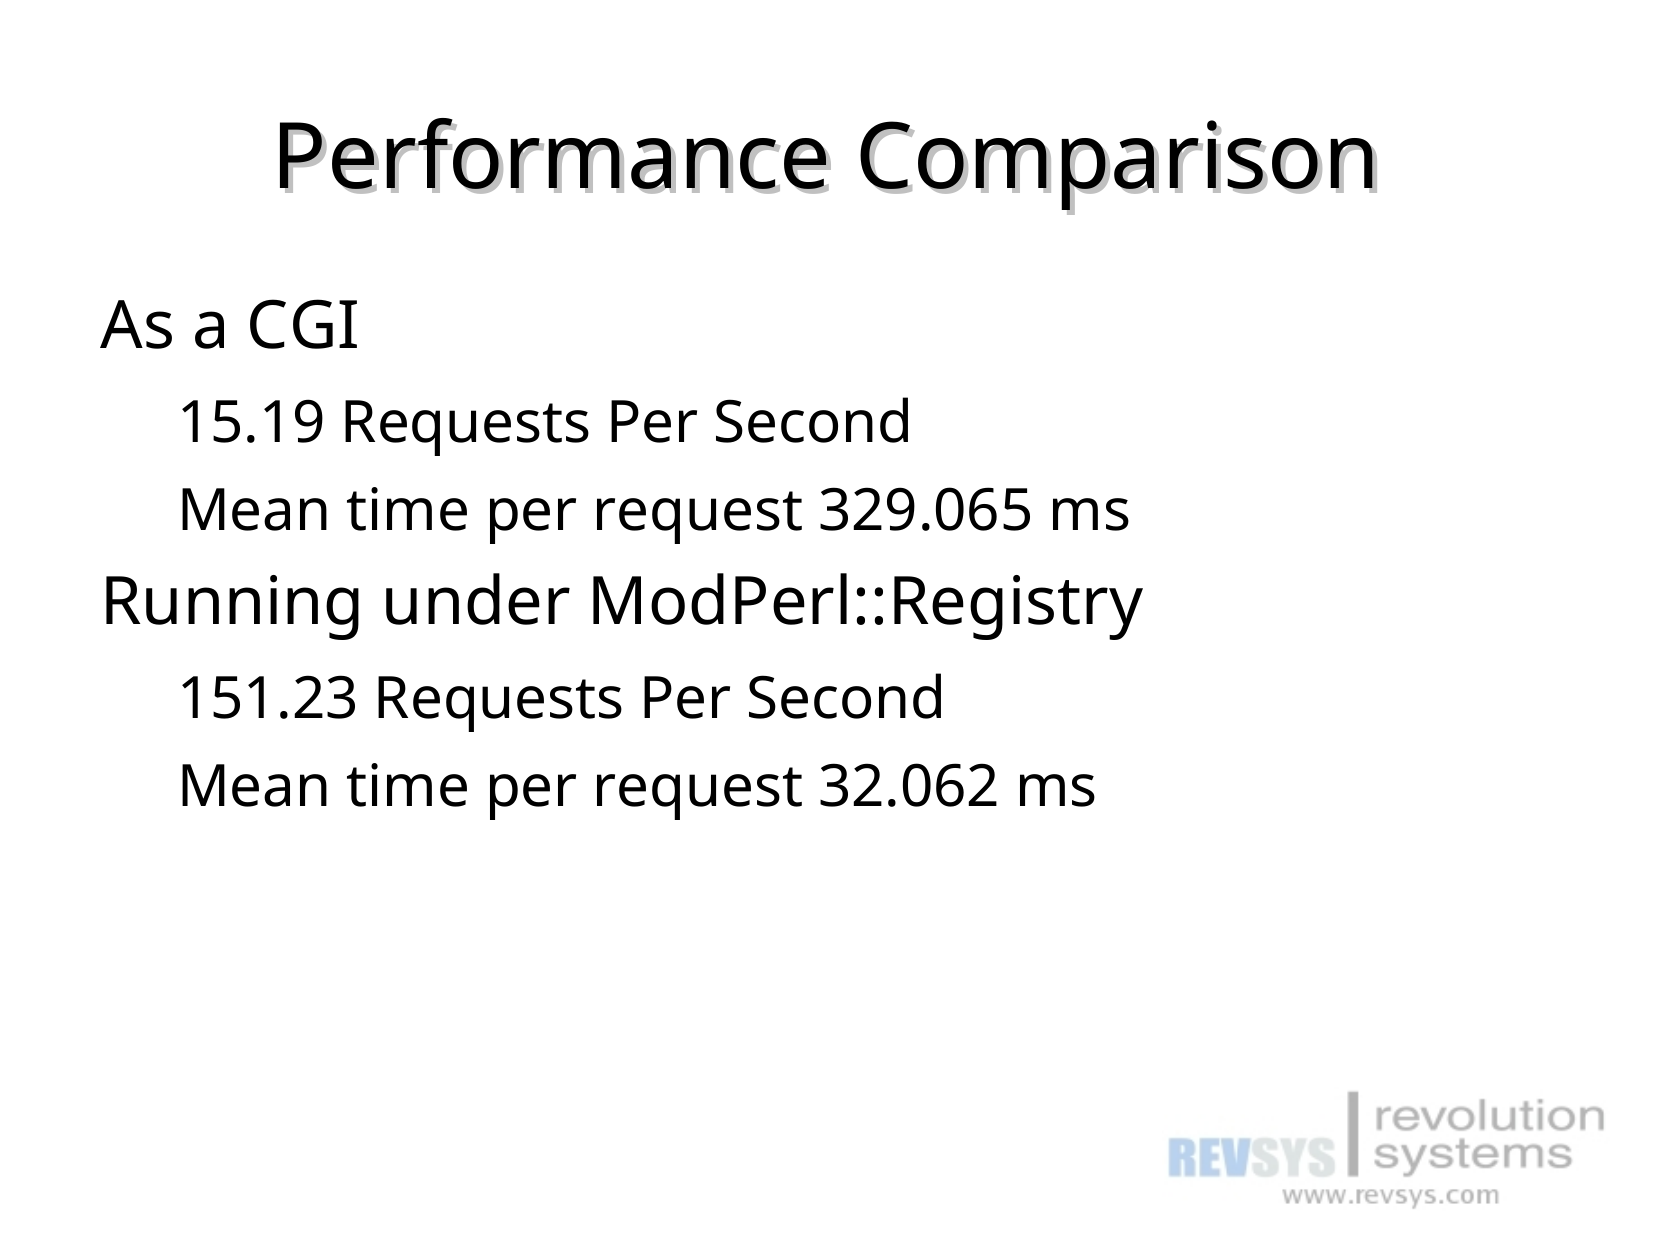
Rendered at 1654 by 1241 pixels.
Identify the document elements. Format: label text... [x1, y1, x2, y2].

picture [1162, 1087, 1613, 1211]
title Performance Comparison [82, 49, 1571, 257]
list As a CGI 15.19 Requests Per Second Mean time per request 329.065 ms Running under ModPerl::Registry 151.23 Requests Per Second Mean time per request 32.062 ms [82, 290, 1571, 1109]
